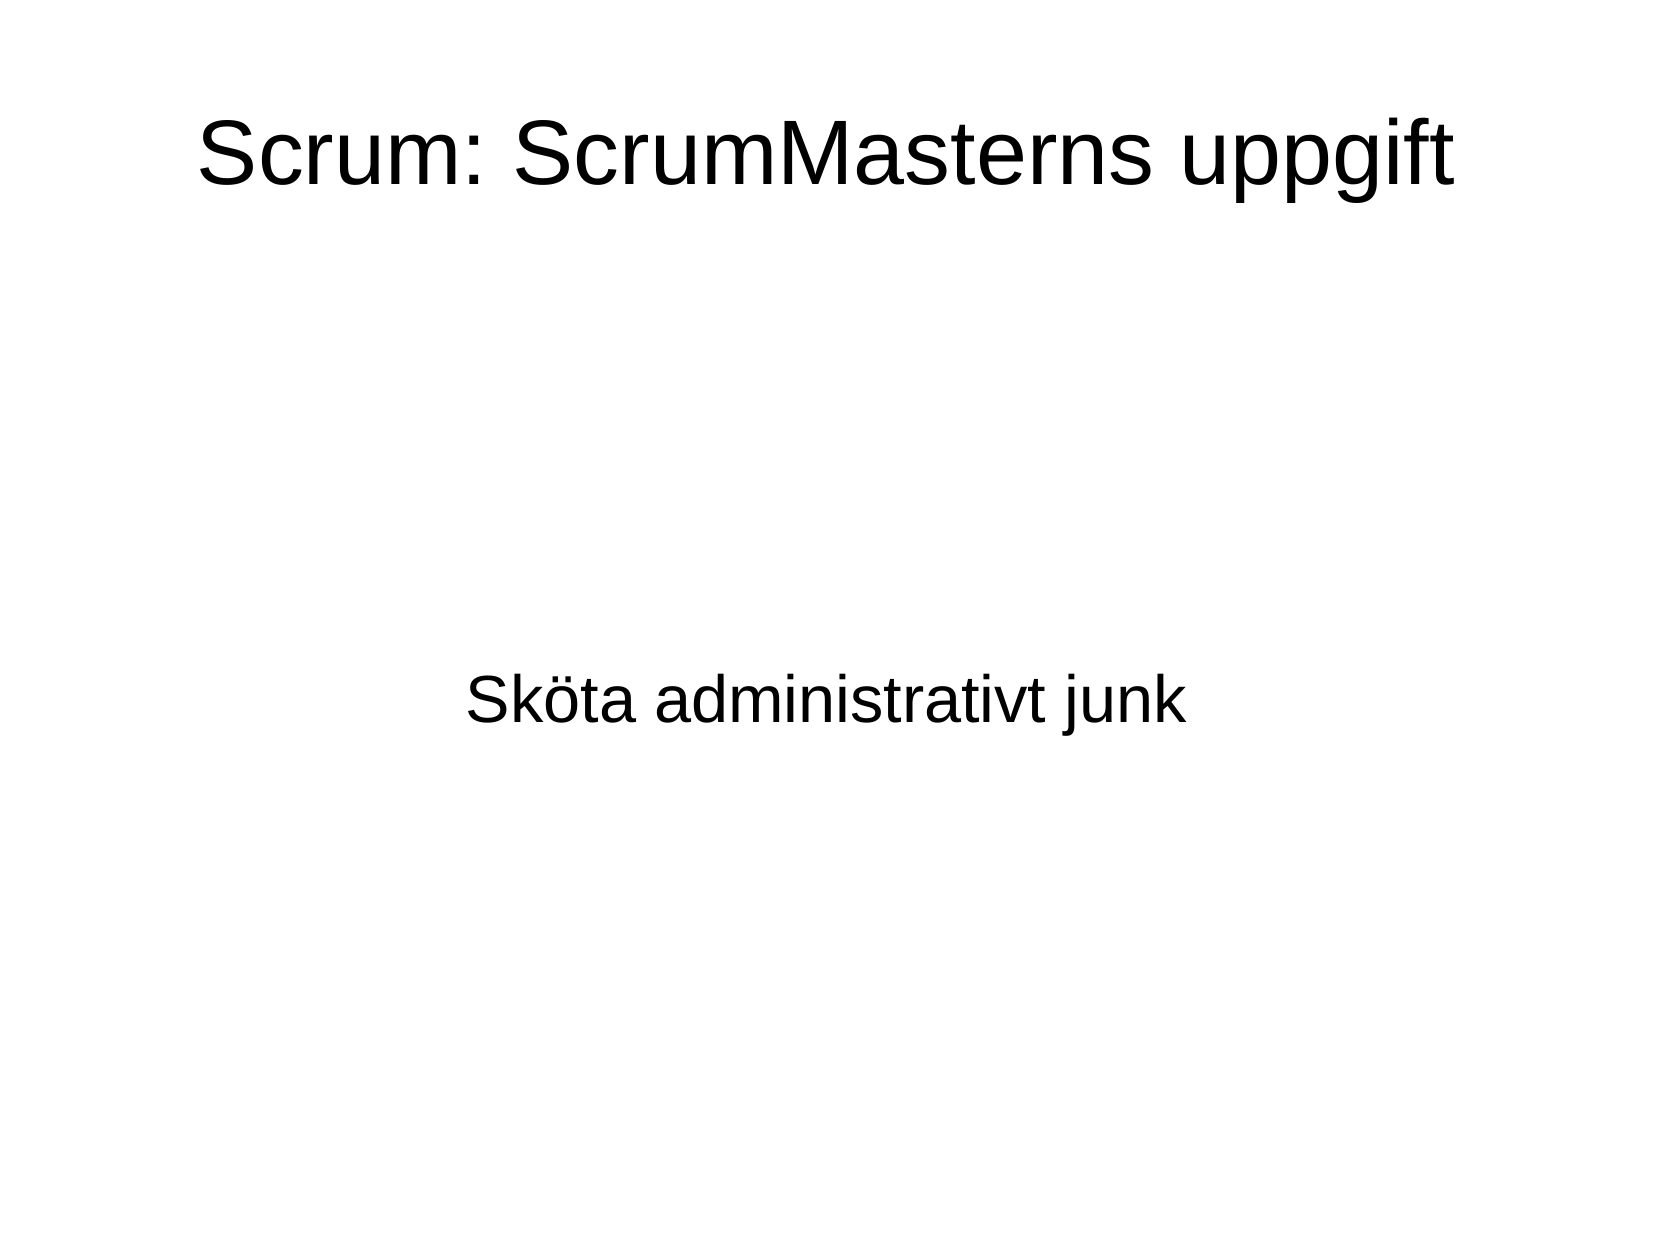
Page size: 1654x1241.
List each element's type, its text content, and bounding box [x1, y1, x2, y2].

title Scrum: ScrumMasterns uppgift [82, 49, 1571, 257]
subtitle Sköta administrativt junk [82, 290, 1571, 1109]
